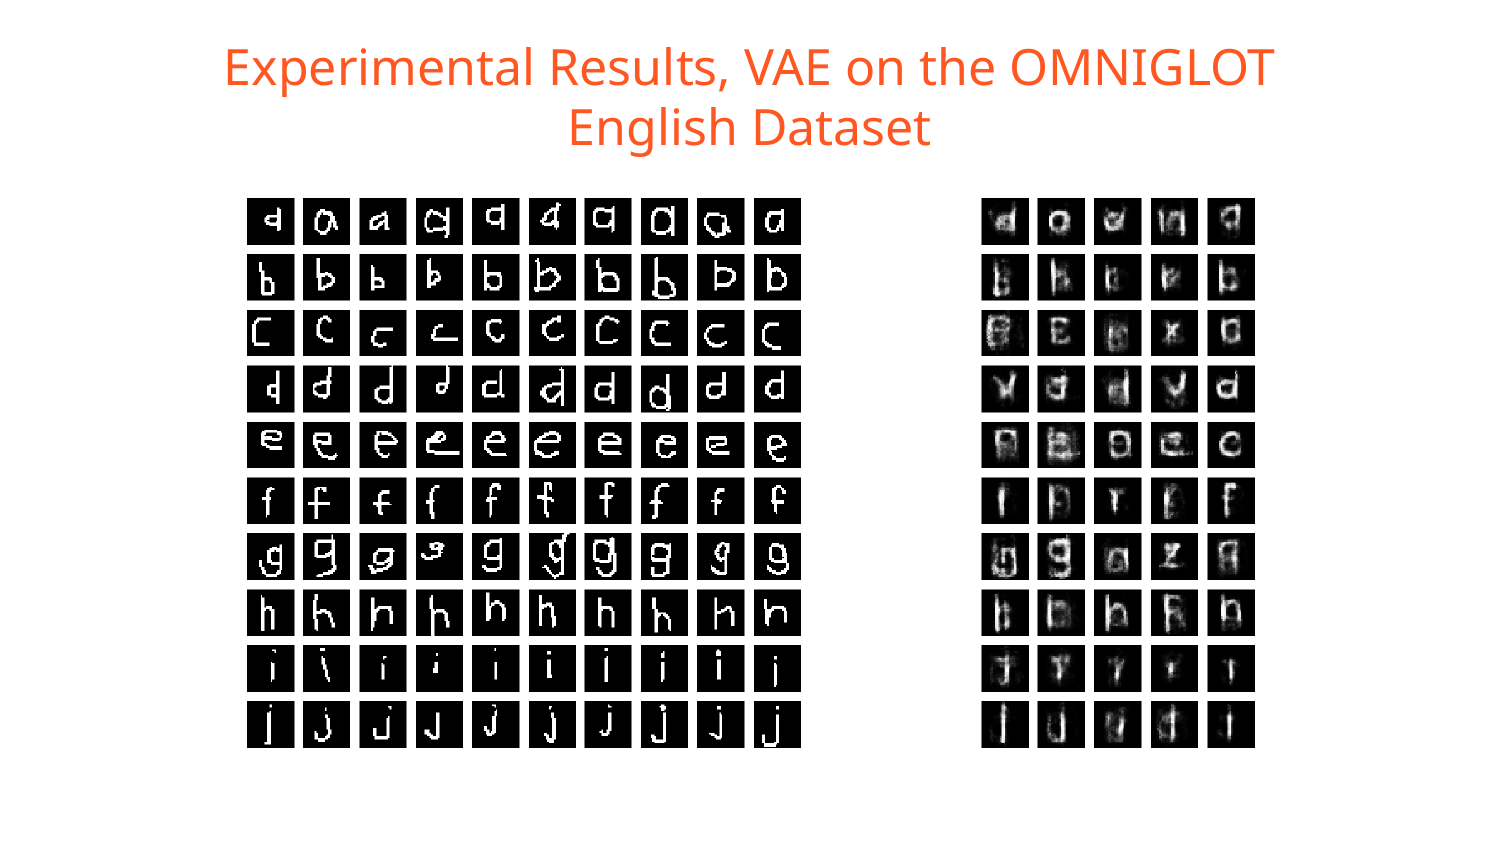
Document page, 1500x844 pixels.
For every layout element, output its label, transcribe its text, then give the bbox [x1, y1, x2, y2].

title Experimental Results, VAE on the OMNIGLOT English Dataset [119, 20, 1381, 164]
picture [971, 188, 1263, 757]
picture [237, 188, 809, 757]
